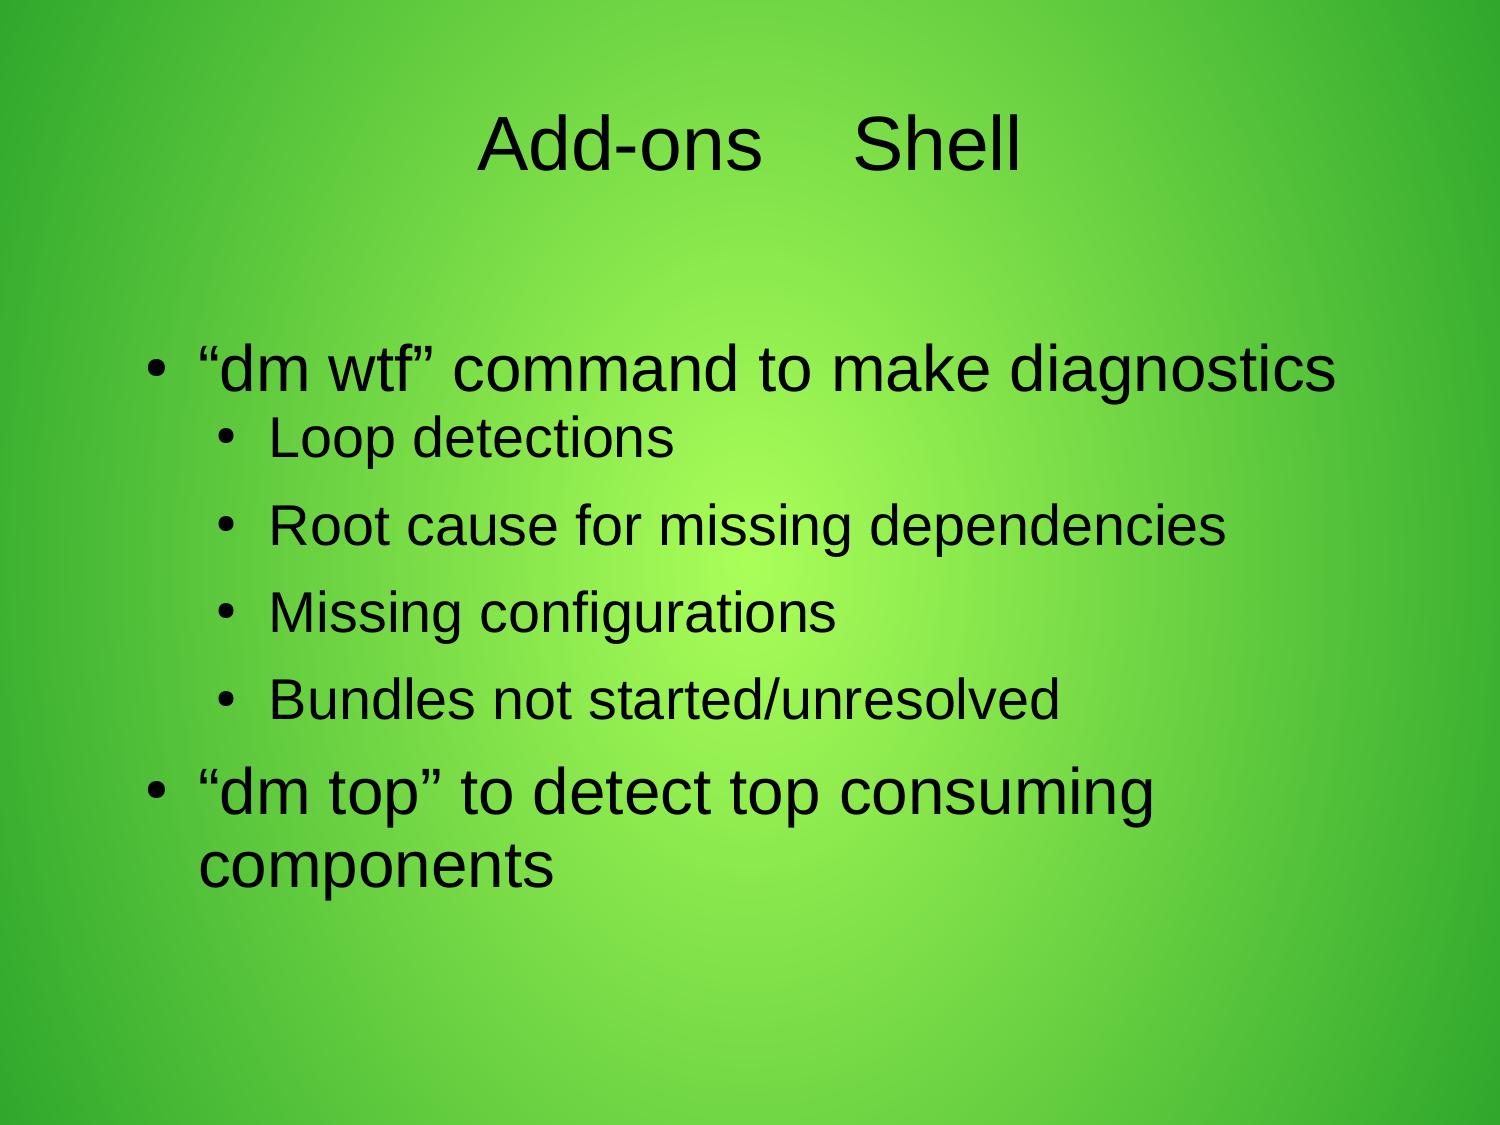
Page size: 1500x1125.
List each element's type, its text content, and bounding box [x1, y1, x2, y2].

list “dm wtf” command to make diagnostics Loop detections Root cause for missing dependencies Missing configurations Bundles not started/unresolved “dm top” to detect top consuming components [112, 324, 1388, 978]
title Add-ons Shell [112, 42, 1388, 246]
